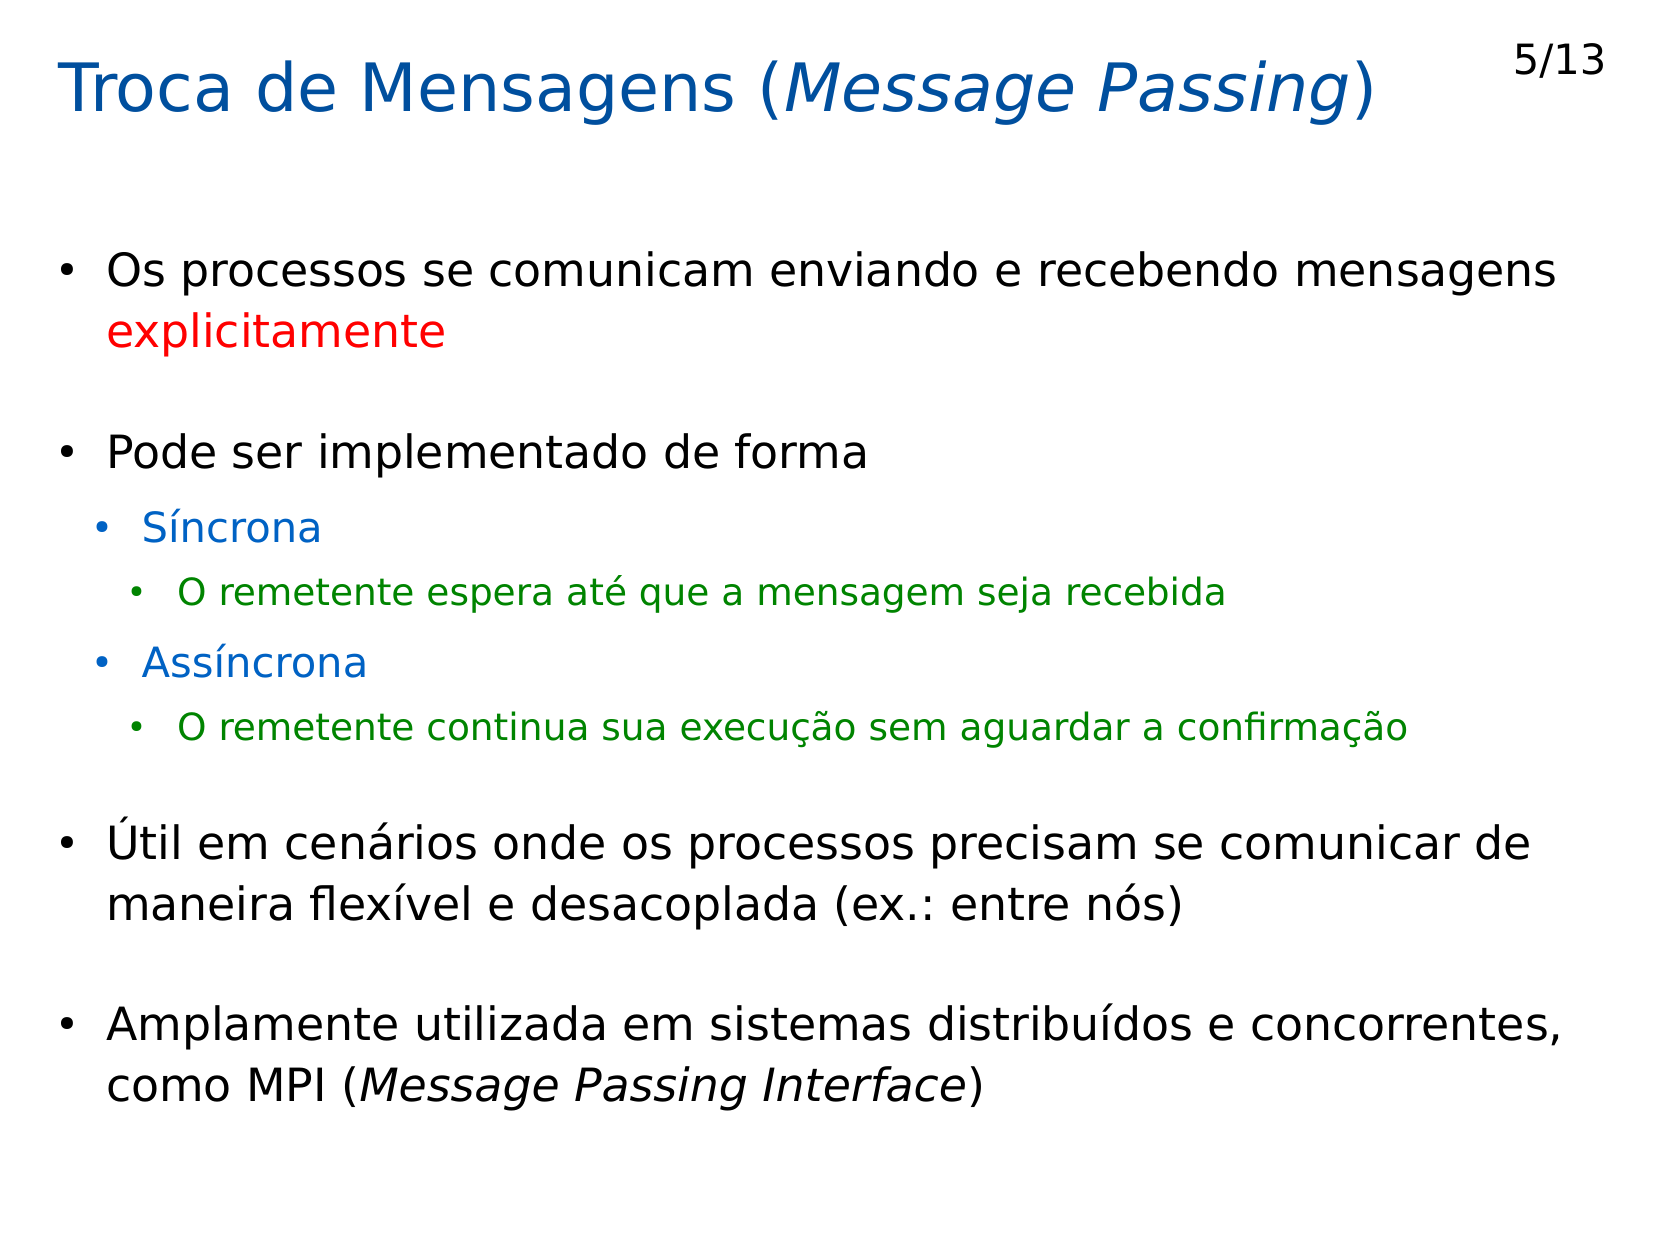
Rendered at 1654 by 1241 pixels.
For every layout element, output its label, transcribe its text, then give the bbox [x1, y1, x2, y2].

title Troca de Mensagens (Message Passing) [59, 29, 1506, 148]
list Os processos se comunicam enviando e recebendo mensagens explicitamente Pode ser implementado de forma Síncrona O remetente espera até que a mensagem seja recebida Assíncrona O remetente continua sua execução sem aguardar a confirmação Útil em cenários onde os processos precisam se comunicar de maneira flexível e desacoplada (ex.: entre nós) Amplamente utilizada em sistemas distribuídos e concorrentes, como MPI (Message Passing Interface) [59, 236, 1595, 1211]
